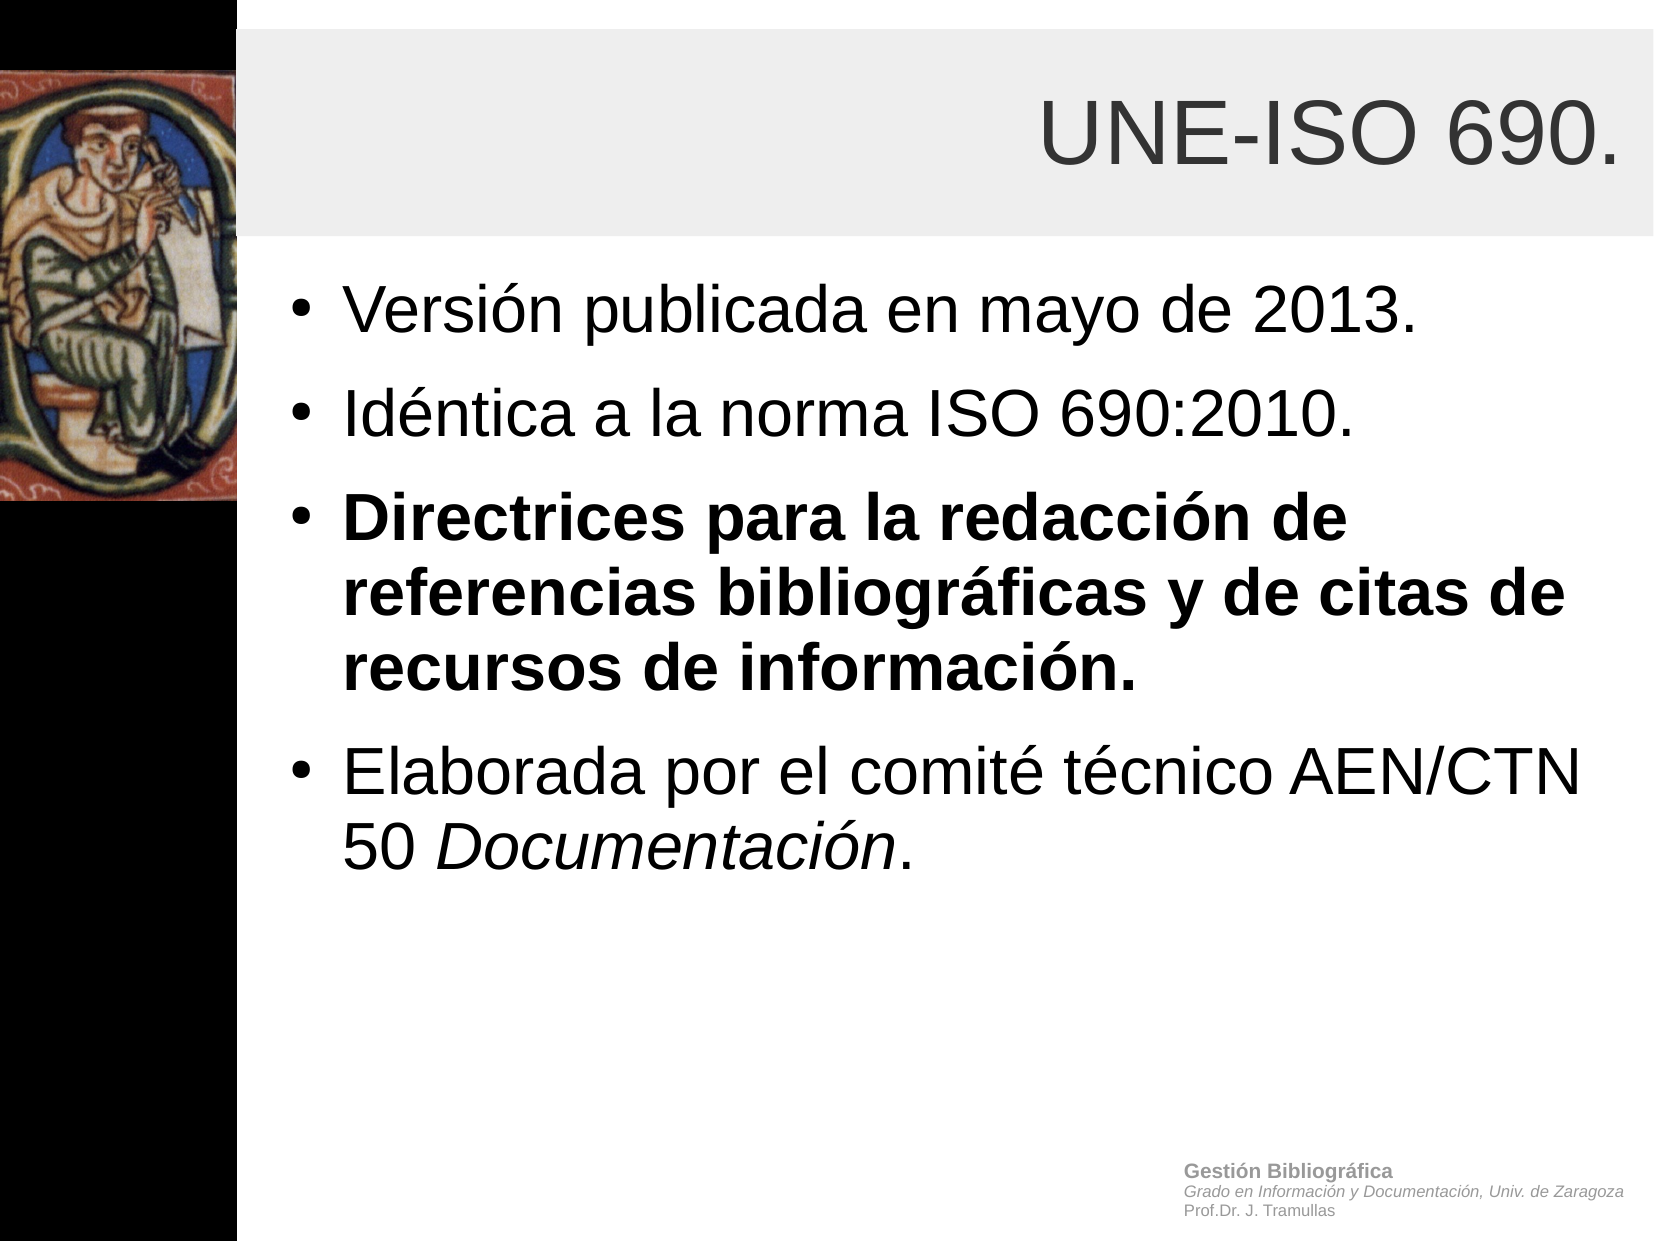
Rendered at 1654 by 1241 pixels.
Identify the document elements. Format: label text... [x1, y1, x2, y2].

picture [0, 70, 237, 501]
list Versión publicada en mayo de 2013. Idéntica a la norma ISO 690:2010. Directrices para la redacción de referencias bibliográficas y de citas de recursos de información. Elaborada por el comité técnico AEN/CTN 50 Documentación. [271, 271, 1619, 1134]
title UNE-ISO 690. [236, 29, 1654, 237]
